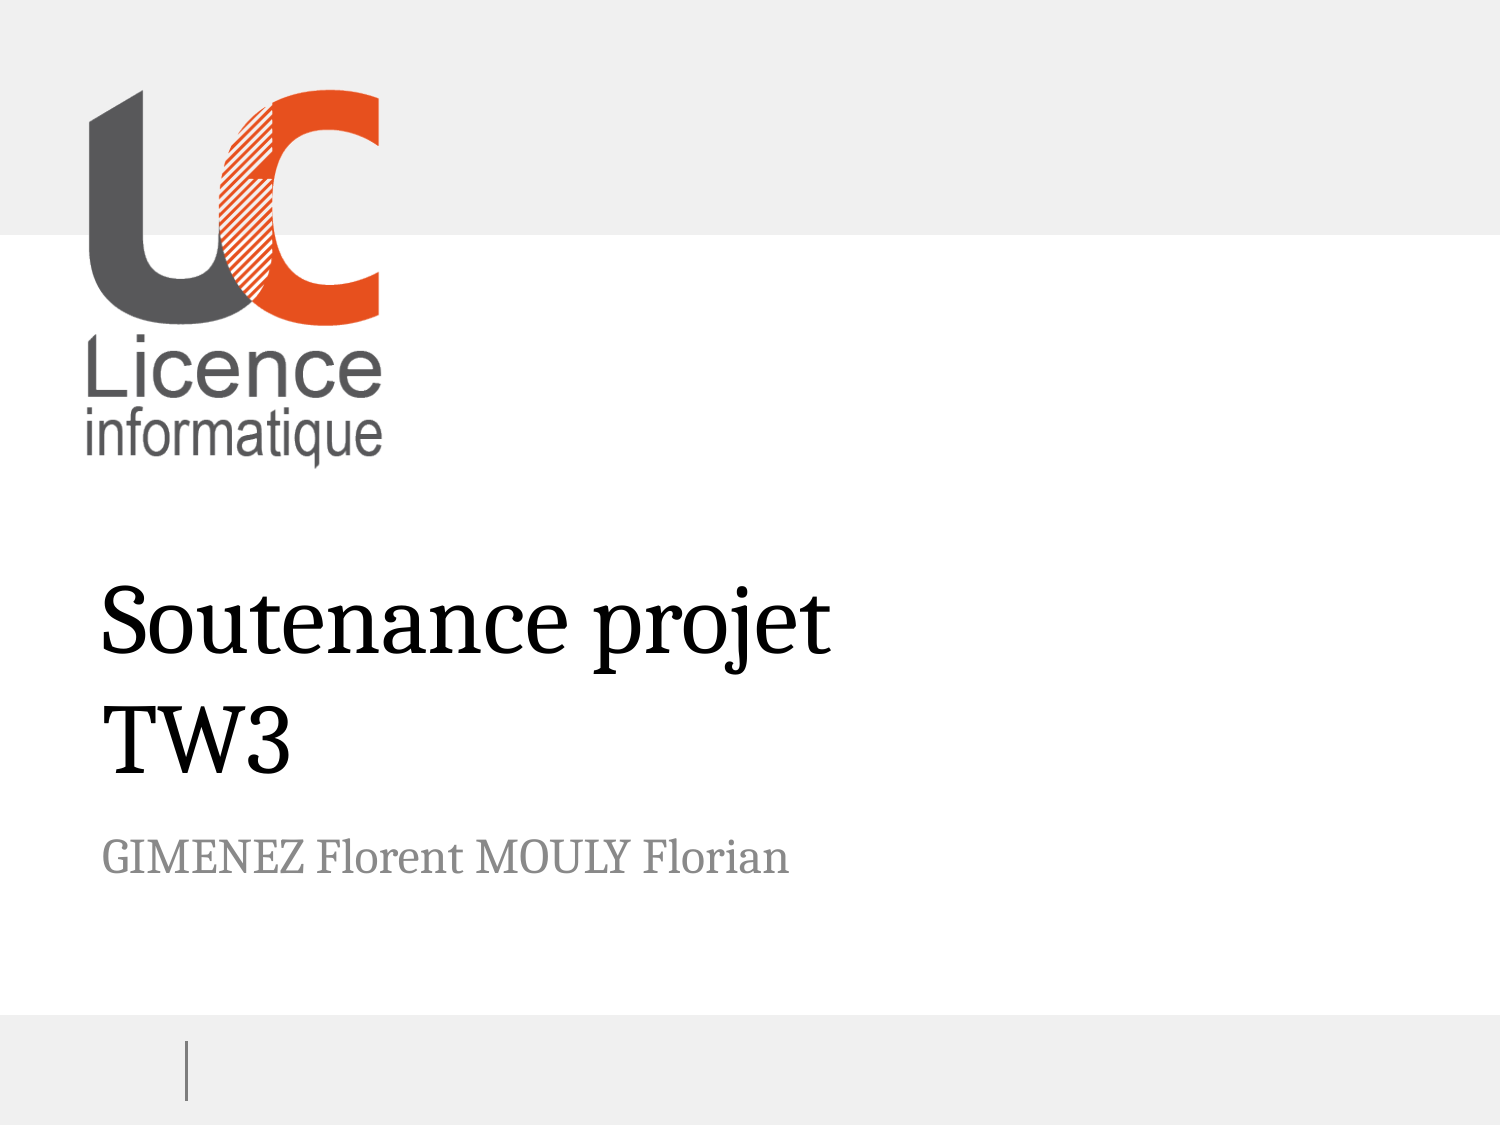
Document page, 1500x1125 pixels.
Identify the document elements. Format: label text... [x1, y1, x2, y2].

title Soutenance projet TW3 [87, 507, 950, 801]
subtitle GIMENEZ Florent MOULY Florian [87, 816, 950, 947]
